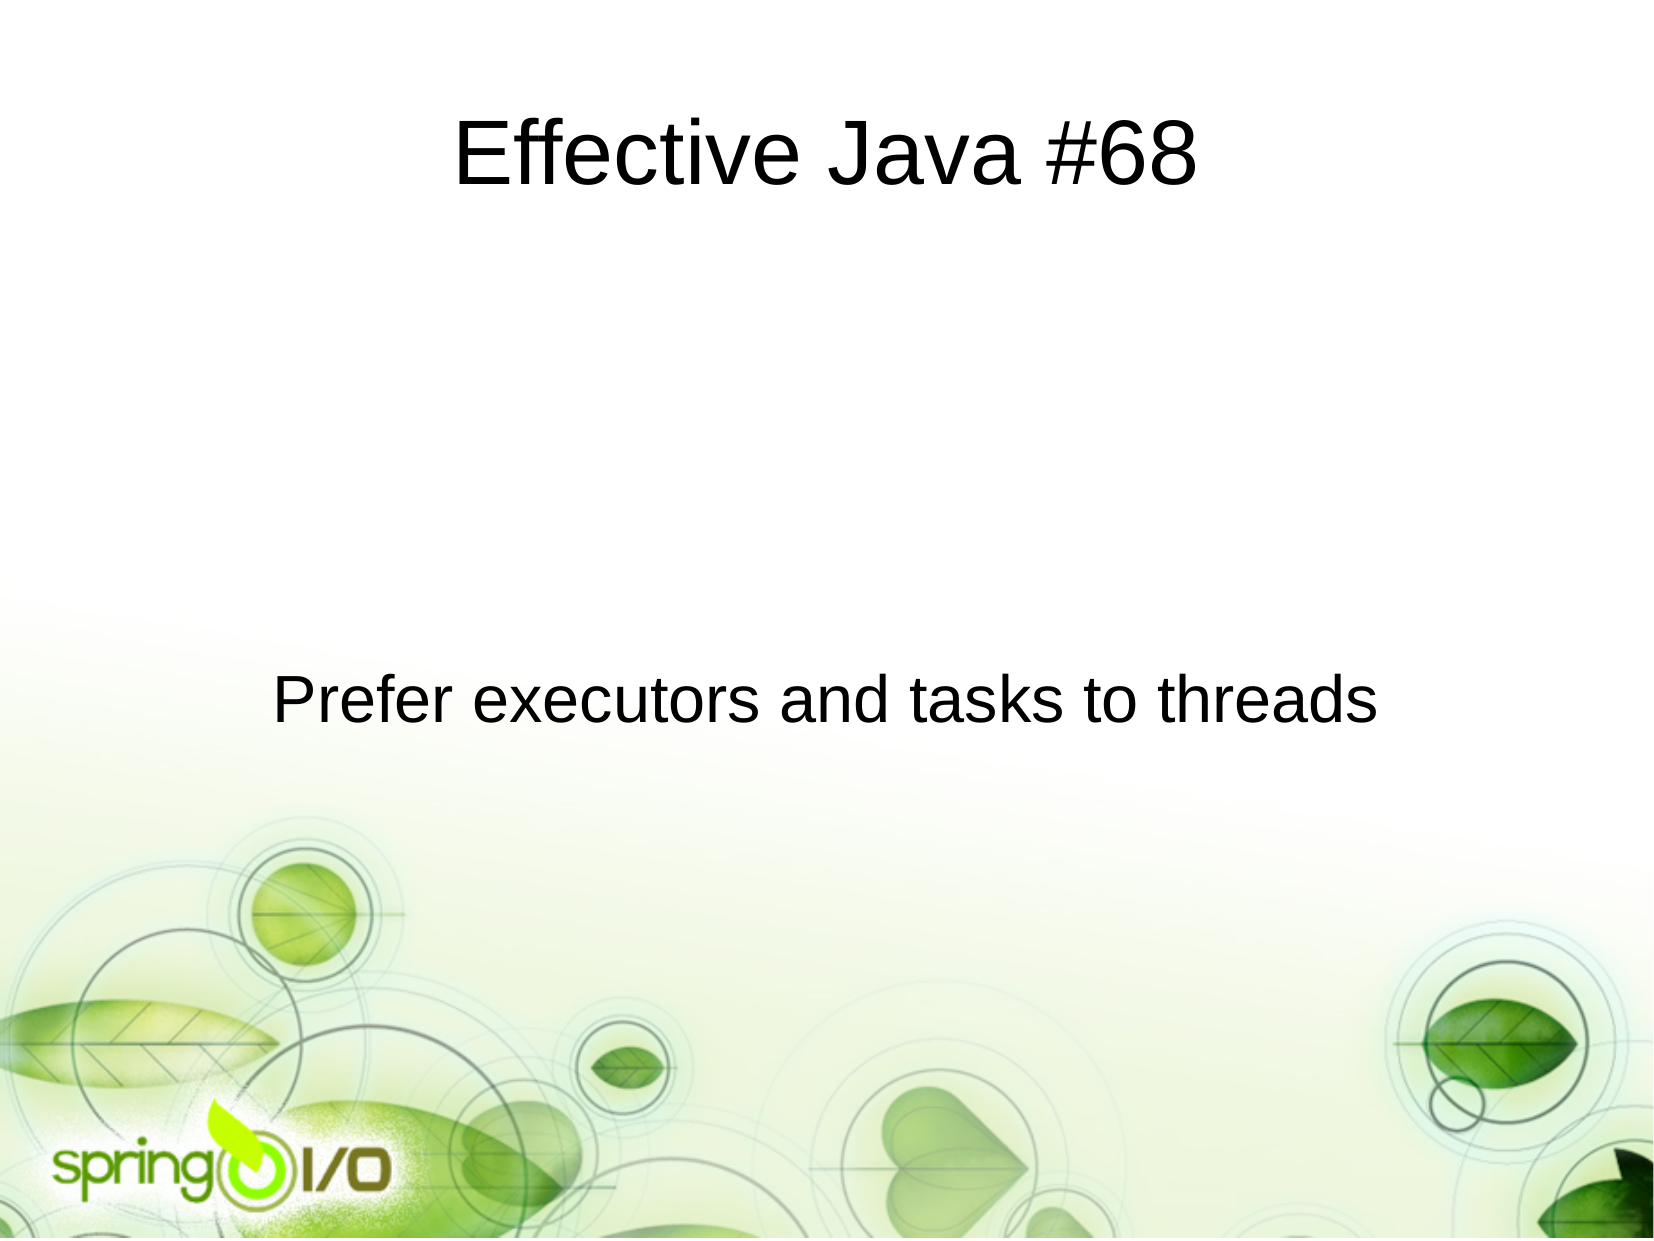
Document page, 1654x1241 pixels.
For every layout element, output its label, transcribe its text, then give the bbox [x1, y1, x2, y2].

subtitle Prefer executors and tasks to threads [82, 297, 1571, 1102]
title Effective Java #68 [82, 56, 1571, 250]
picture [0, 0, 1654, 1238]
